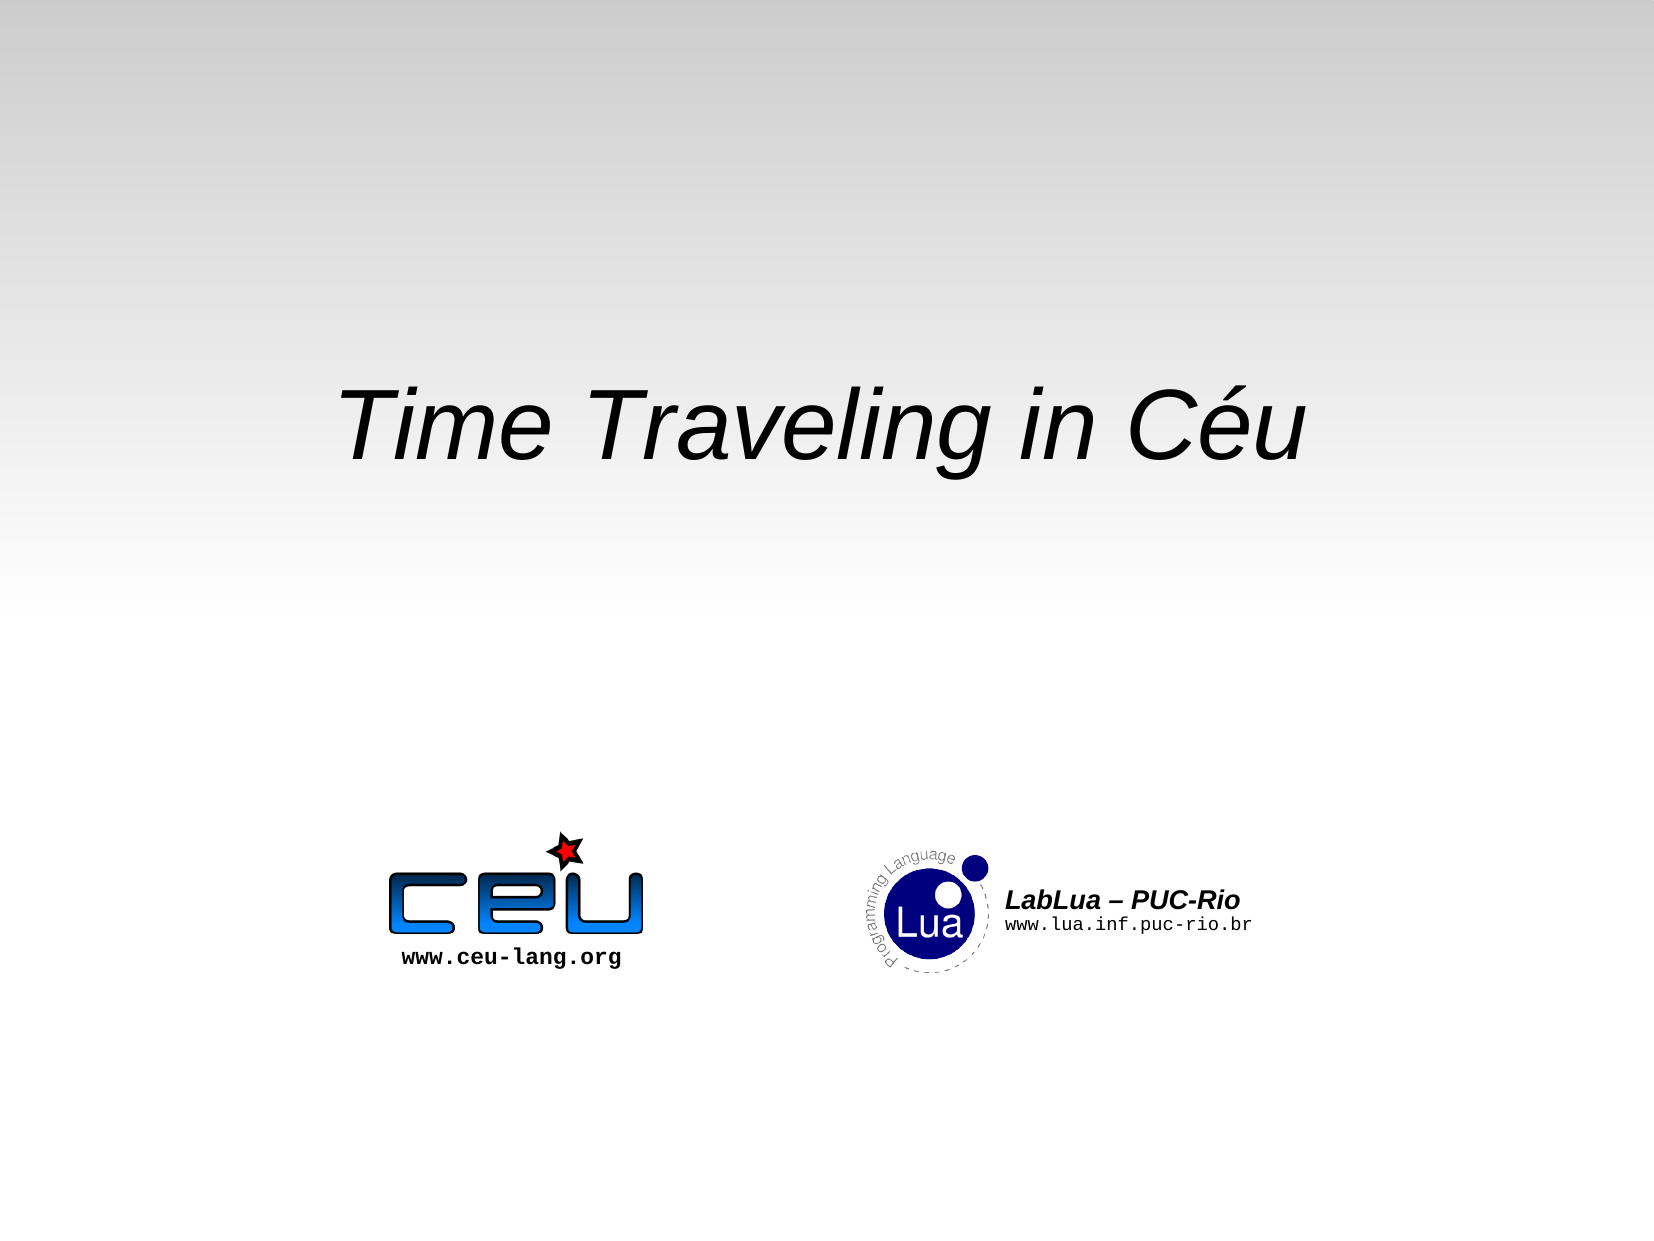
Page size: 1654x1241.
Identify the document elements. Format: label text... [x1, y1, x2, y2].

text_box www.ceu-lang.org [380, 938, 643, 982]
text_box LabLua – PUC-Rio www.lua.inf.puc-rio.br [990, 877, 1269, 945]
picture [389, 831, 643, 934]
picture [859, 842, 995, 979]
subtitle Time Traveling in Céu [76, 283, 1565, 567]
